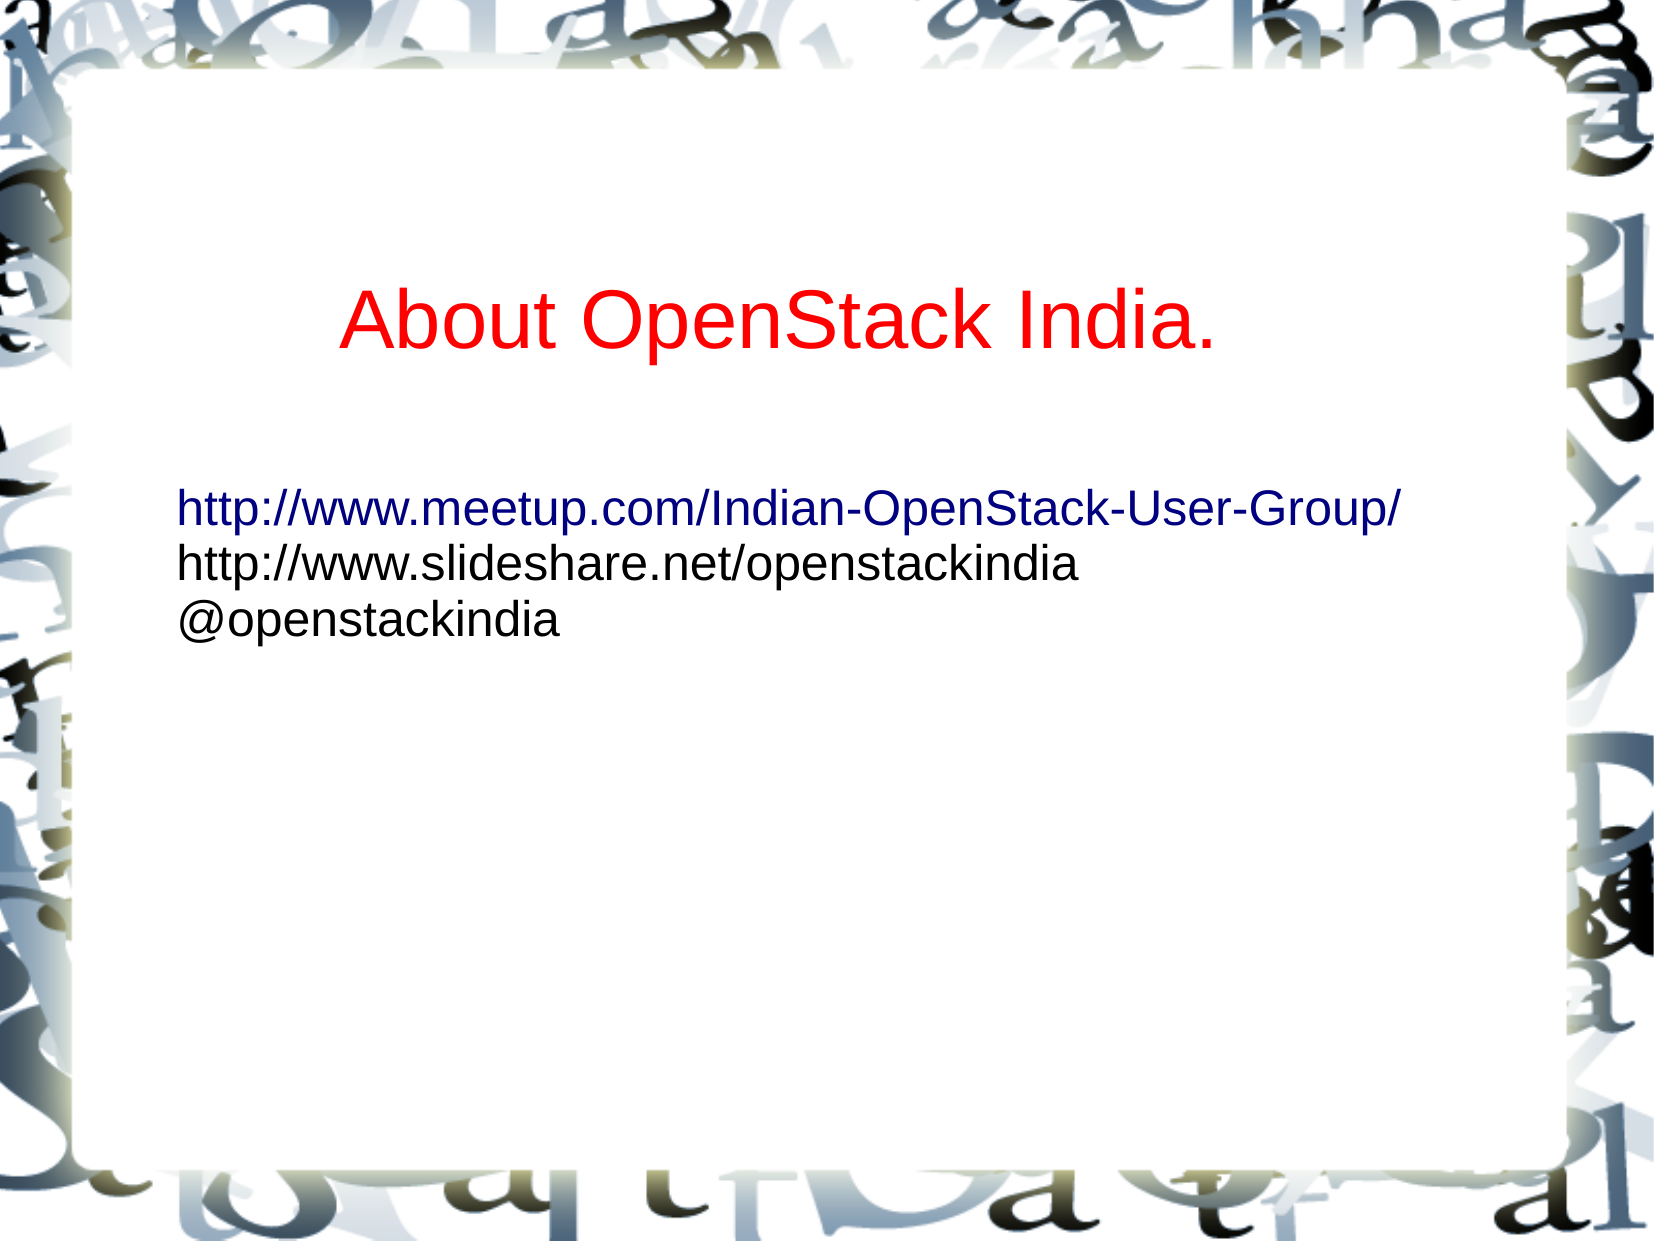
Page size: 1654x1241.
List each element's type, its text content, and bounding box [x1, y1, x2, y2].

text_box http://www.meetup.com/Indian-OpenStack-User-Group/ http://www.slideshare.net/openstackindia @openstackindia [161, 472, 1418, 655]
text_box About OpenStack India. [324, 265, 1235, 374]
picture [0, 0, 1654, 1241]
